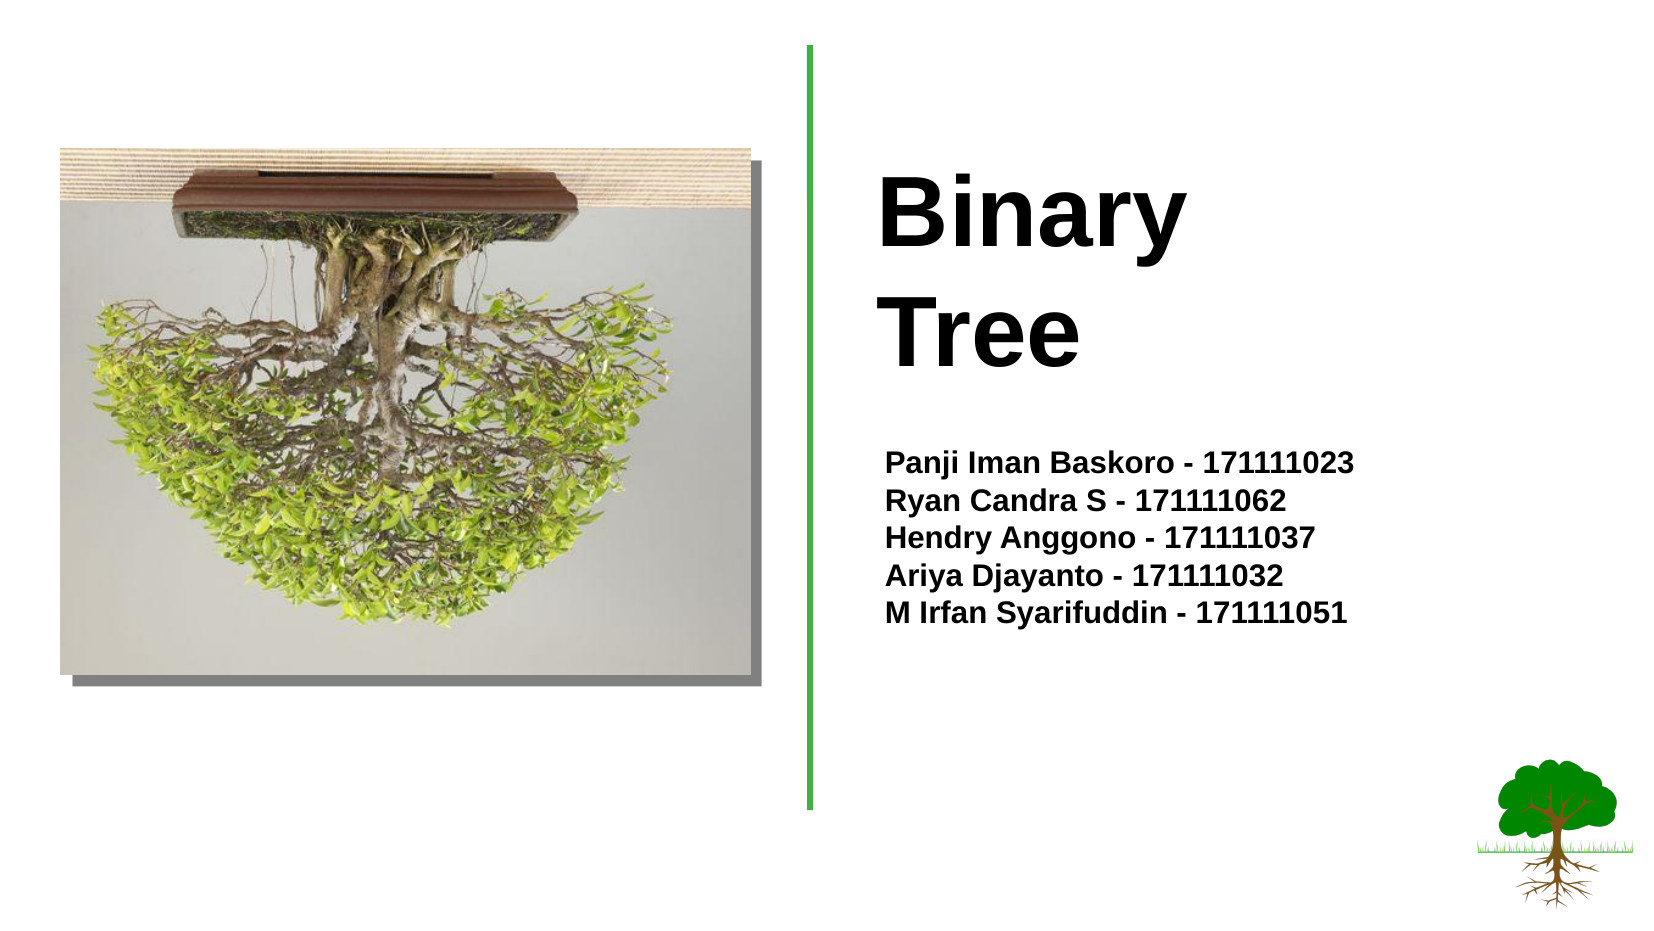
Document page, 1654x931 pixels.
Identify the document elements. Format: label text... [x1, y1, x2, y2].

text_box Binary Tree [862, 138, 1237, 489]
text_box Panji Iman Baskoro - 171111023 Ryan Candra S - 171111062 Hendry Anggono - 171111037 Ariya Djayanto - 171111032 M Irfan Syarifuddin - 171111051 [870, 435, 1436, 660]
picture [1470, 752, 1654, 925]
picture [60, 148, 751, 676]
